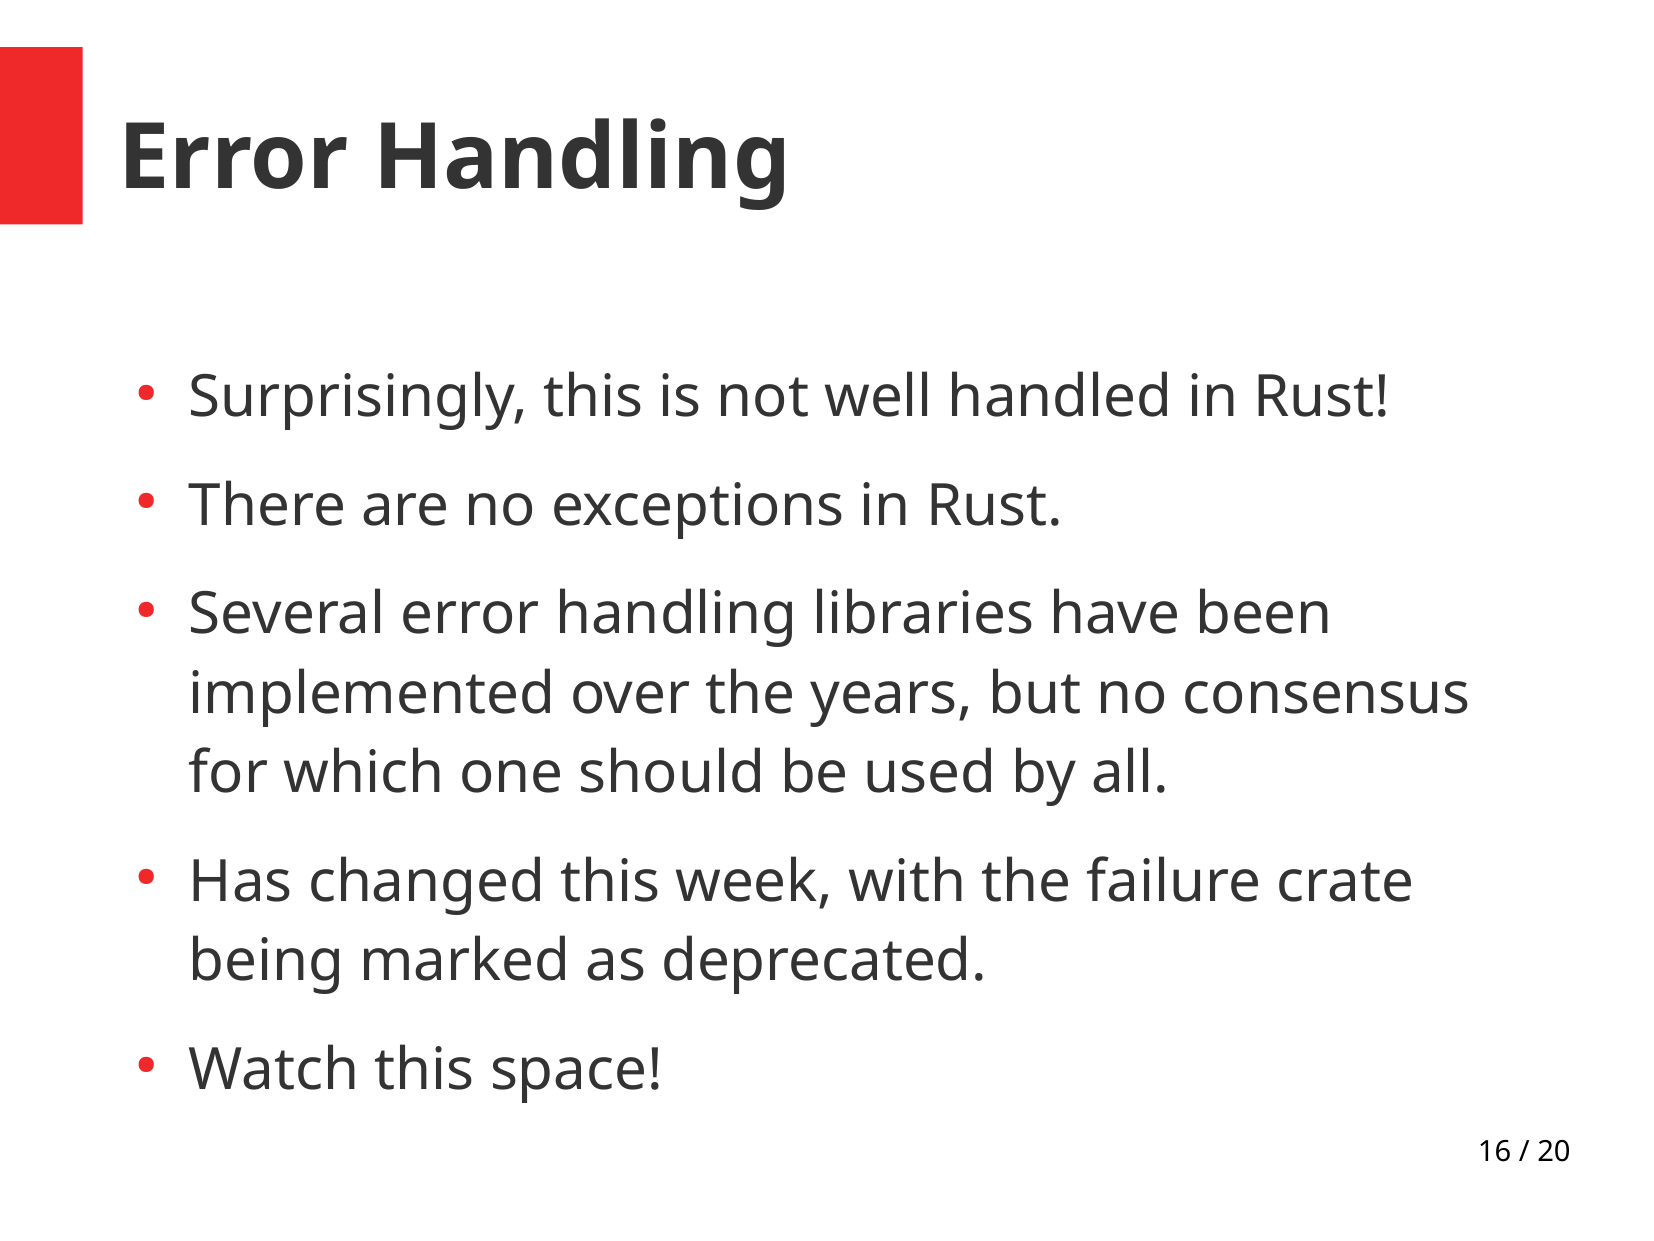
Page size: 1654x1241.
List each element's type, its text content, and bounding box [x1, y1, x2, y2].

list Surprisingly, this is not well handled in Rust! There are no exceptions in Rust. Several error handling libraries have been implemented over the years, but no consensus for which one should be used by all. Has changed this week, with the failure crate being marked as deprecated. Watch this space! [118, 354, 1536, 1074]
title Error Handling [118, 49, 1571, 257]
